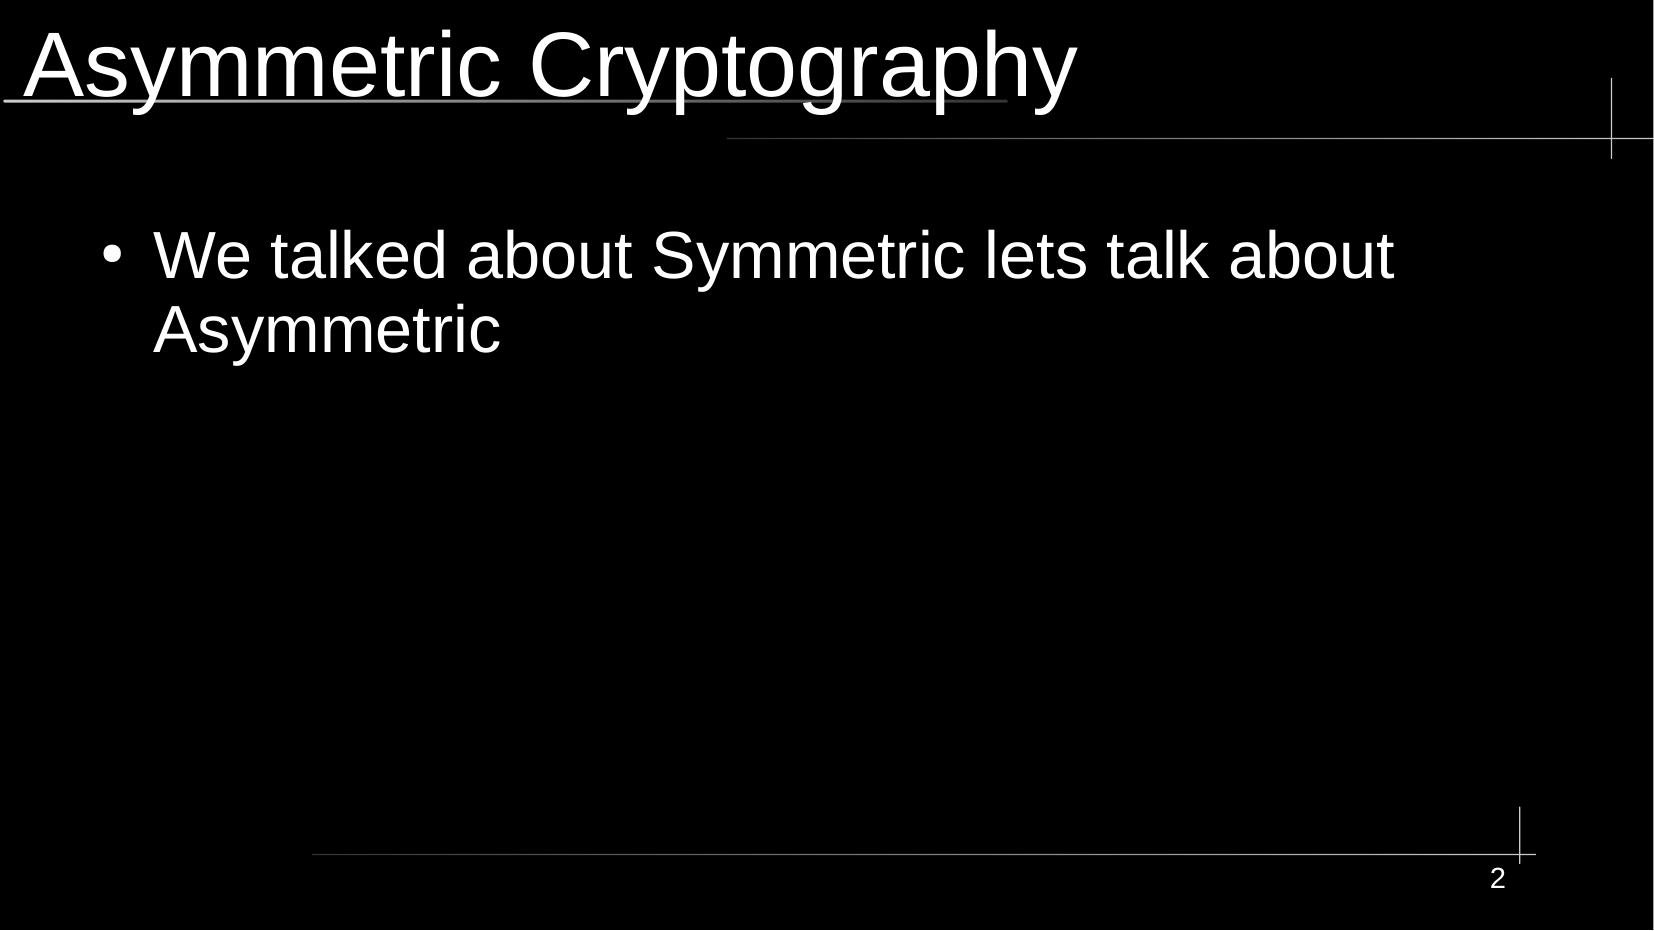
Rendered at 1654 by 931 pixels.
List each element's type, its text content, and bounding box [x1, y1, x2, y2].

title Asymmetric Cryptography [23, 11, 1589, 119]
list We talked about Symmetric lets talk about Asymmetric [82, 217, 1571, 851]
